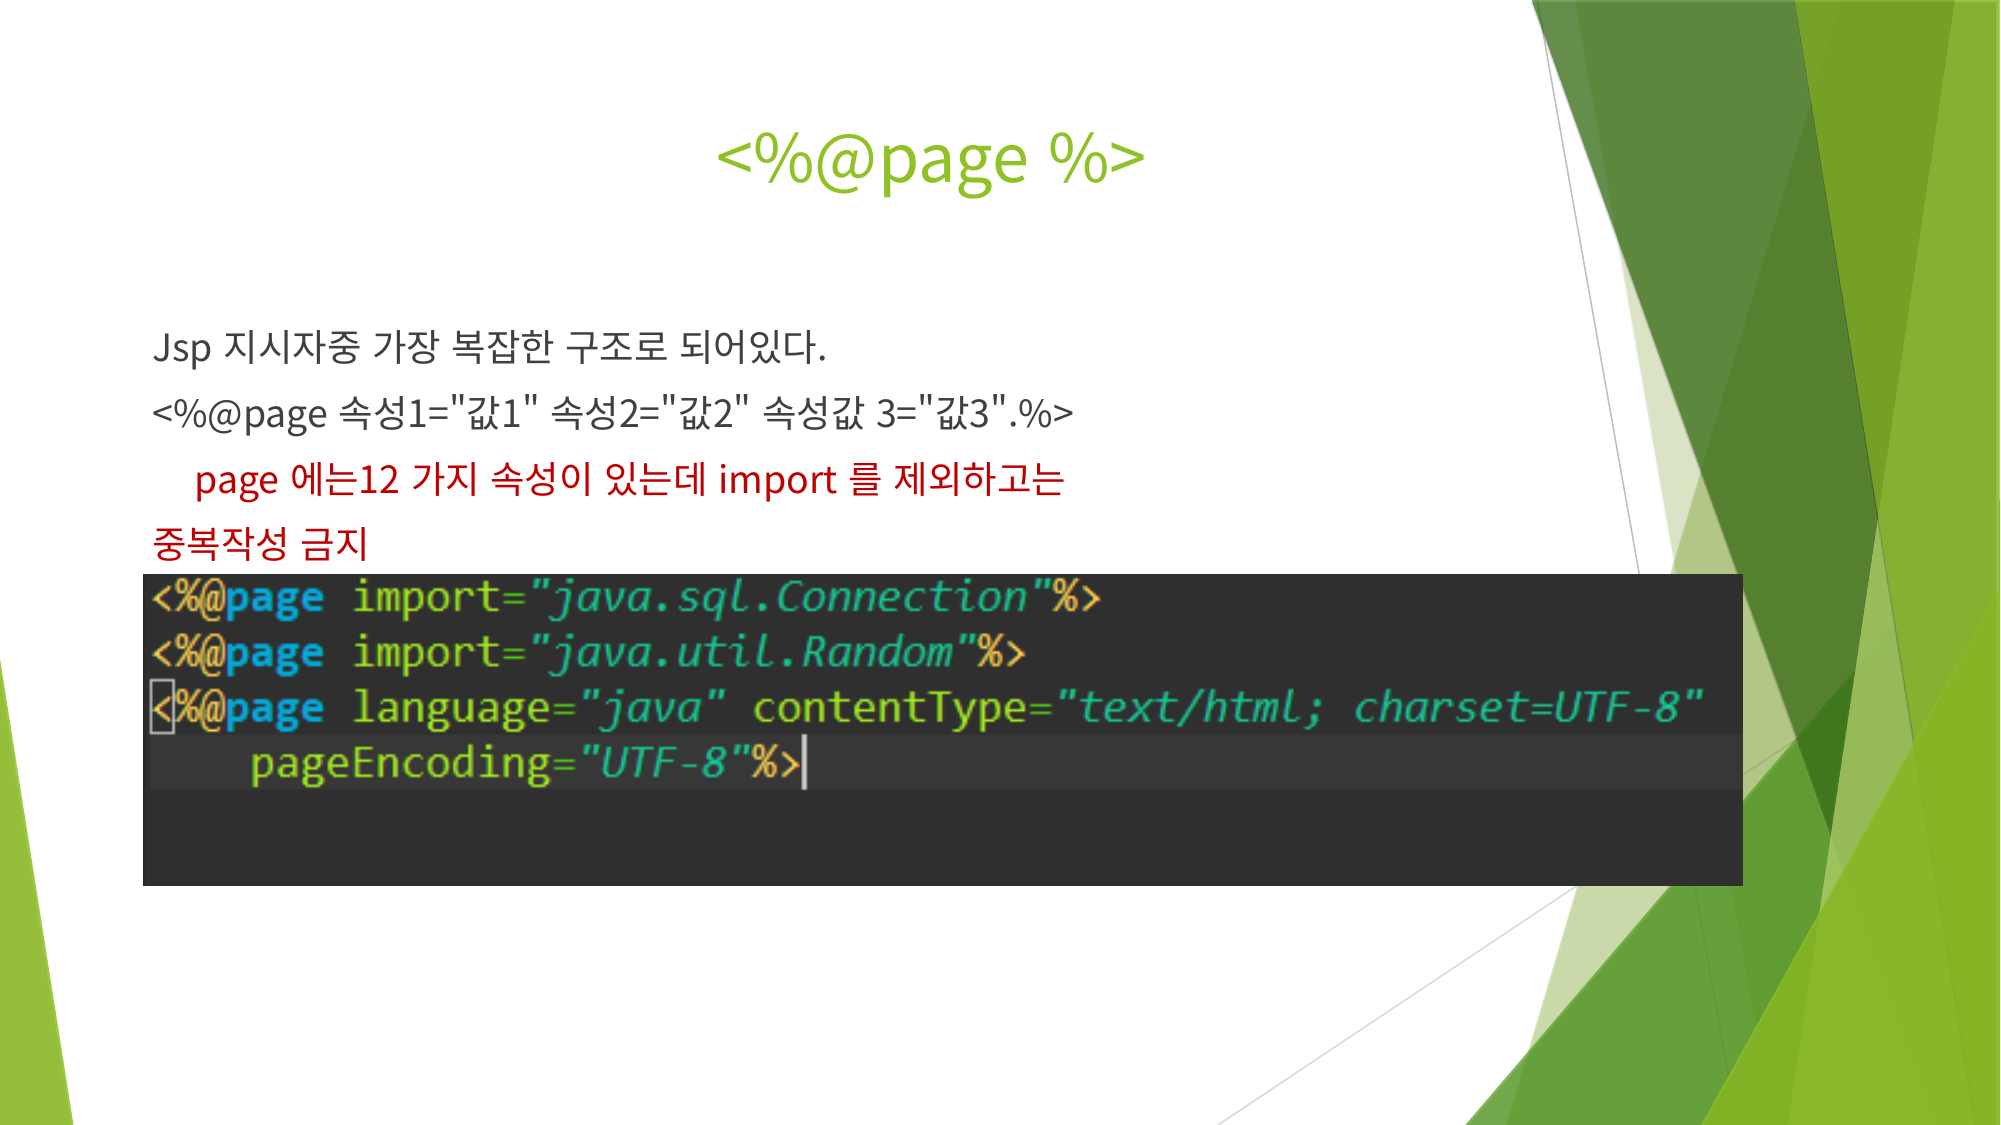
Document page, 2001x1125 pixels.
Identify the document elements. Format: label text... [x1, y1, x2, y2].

picture [143, 574, 1743, 886]
title <%@page %> [111, 99, 1522, 317]
list Jsp 지시자중 가장 복잡한 구조로 되어있다. <%@page 속성1="값1" 속성2="값2" 속성값 3="값3".%> page 에는12 가지 속성이 있는데 import 를 제외하고는 중복작성 금지 [137, 316, 1863, 1106]
